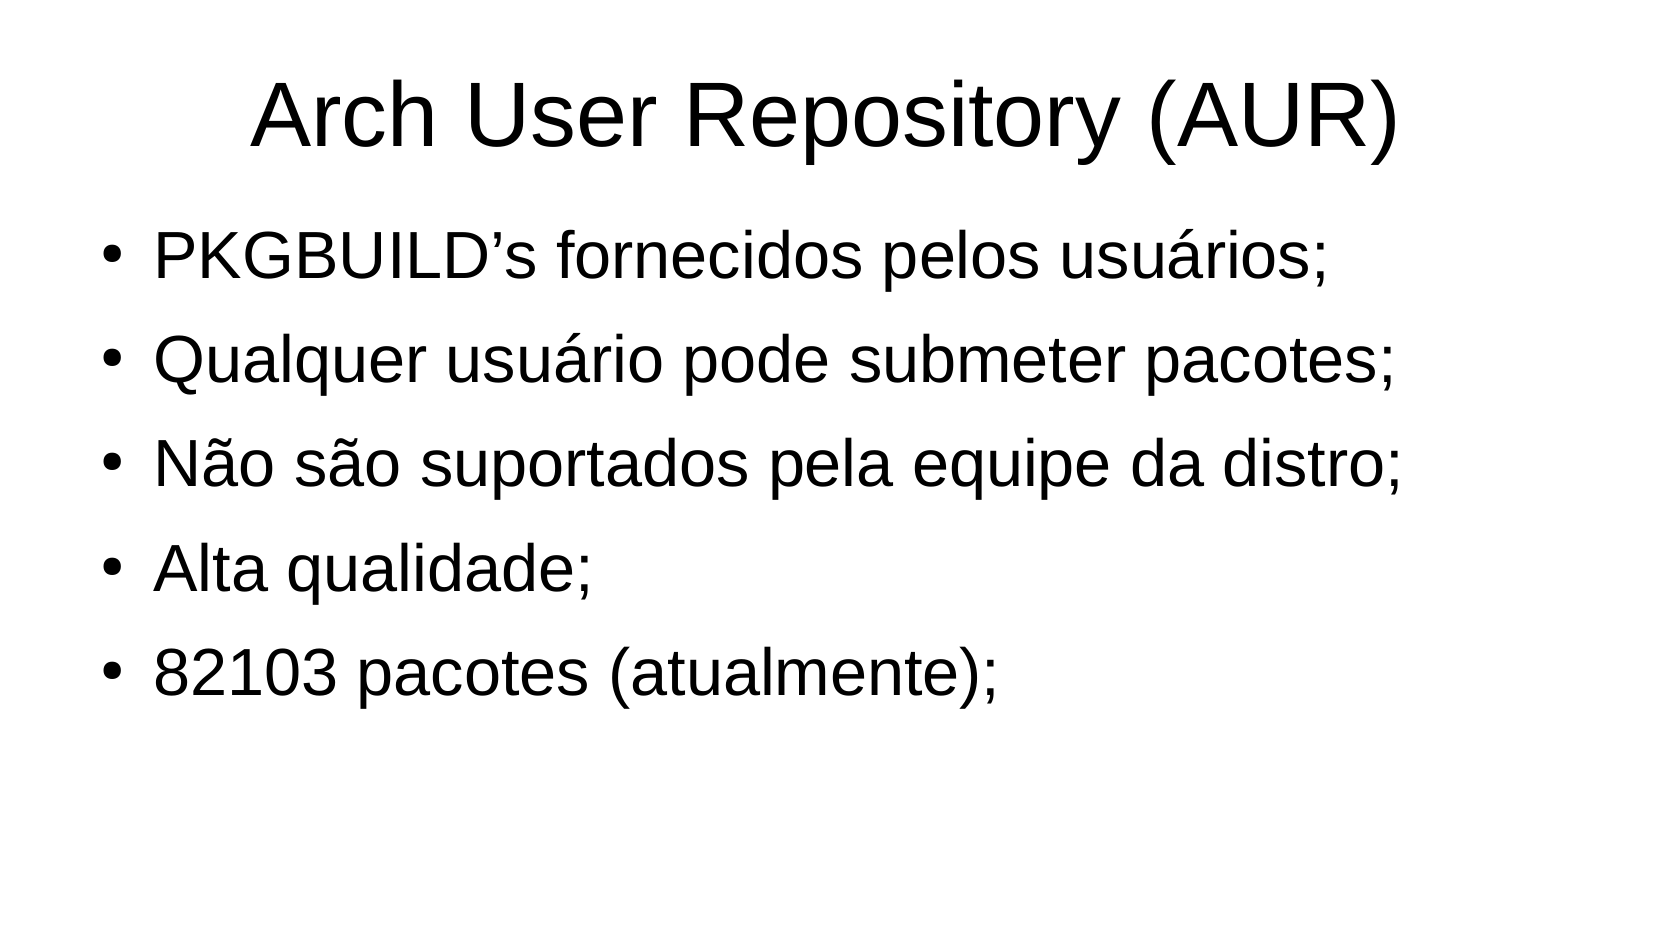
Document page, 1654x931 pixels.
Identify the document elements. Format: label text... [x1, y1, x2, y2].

list PKGBUILD’s fornecidos pelos usuários; Qualquer usuário pode submeter pacotes; Não são suportados pela equipe da distro; Alta qualidade; 82103 pacotes (atualmente); [82, 217, 1571, 758]
title Arch User Repository (AUR) [82, 37, 1571, 193]
